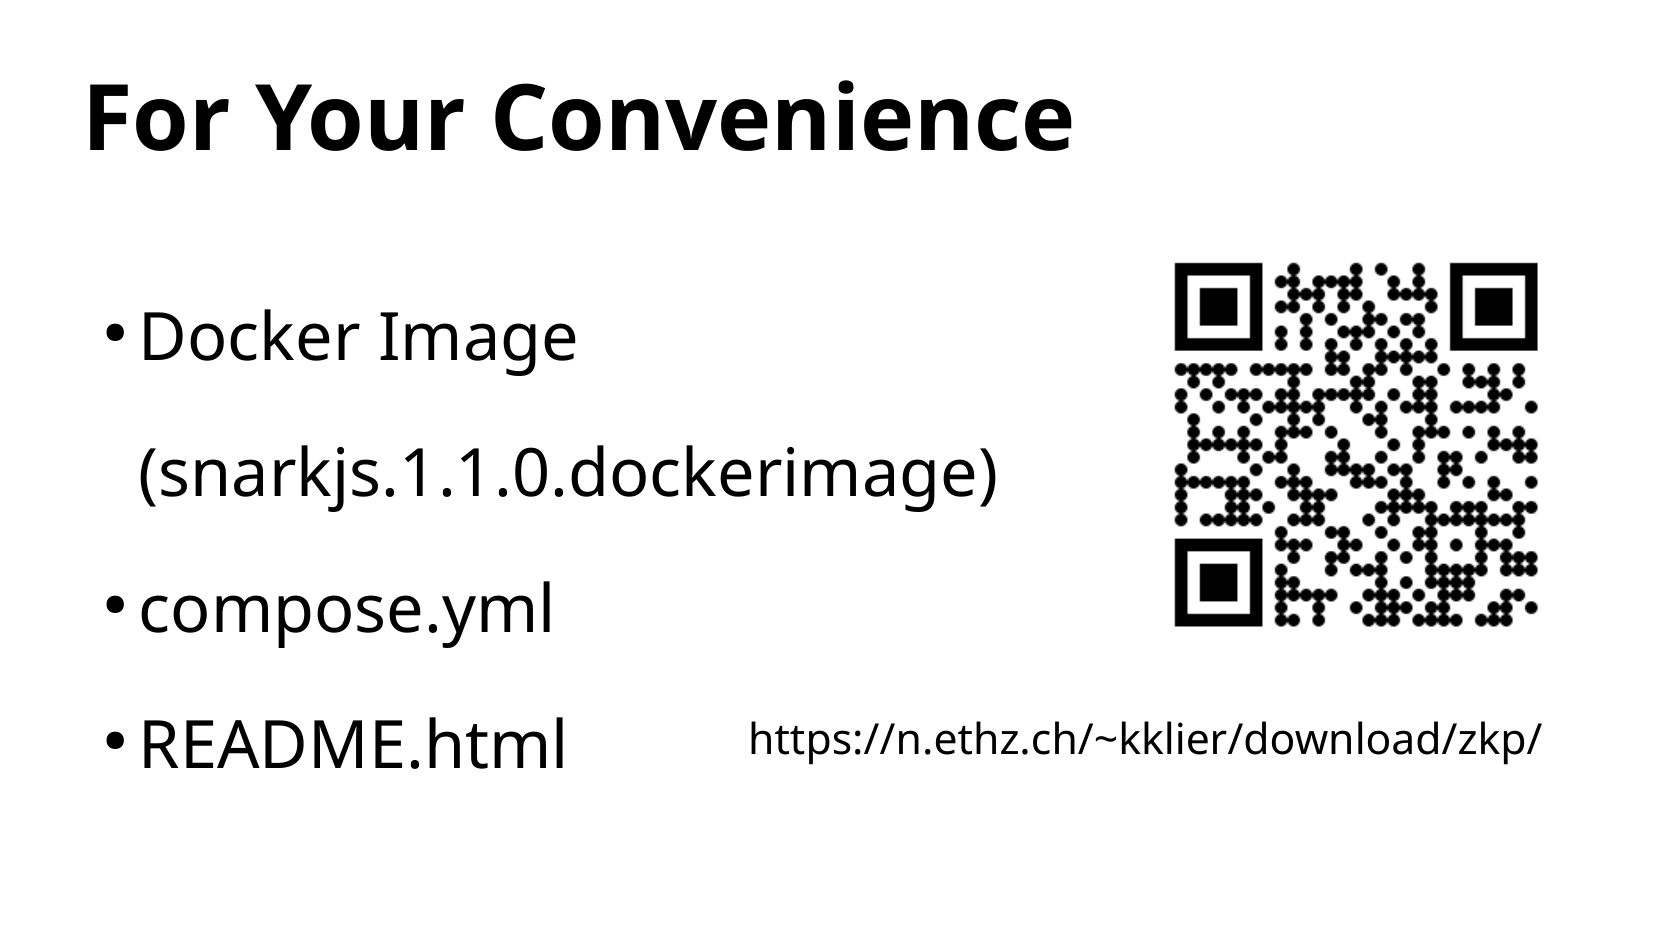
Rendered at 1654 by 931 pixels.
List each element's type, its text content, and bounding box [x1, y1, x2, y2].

text_box Docker Image (snarkjs.1.1.0.dockerimage) compose.yml README.html [88, 236, 1123, 625]
title For Your Convenience [82, 37, 1571, 193]
picture [1122, 210, 1591, 680]
list https://n.ethz.ch/~kklier/download/zkp/ [702, 708, 1595, 768]
